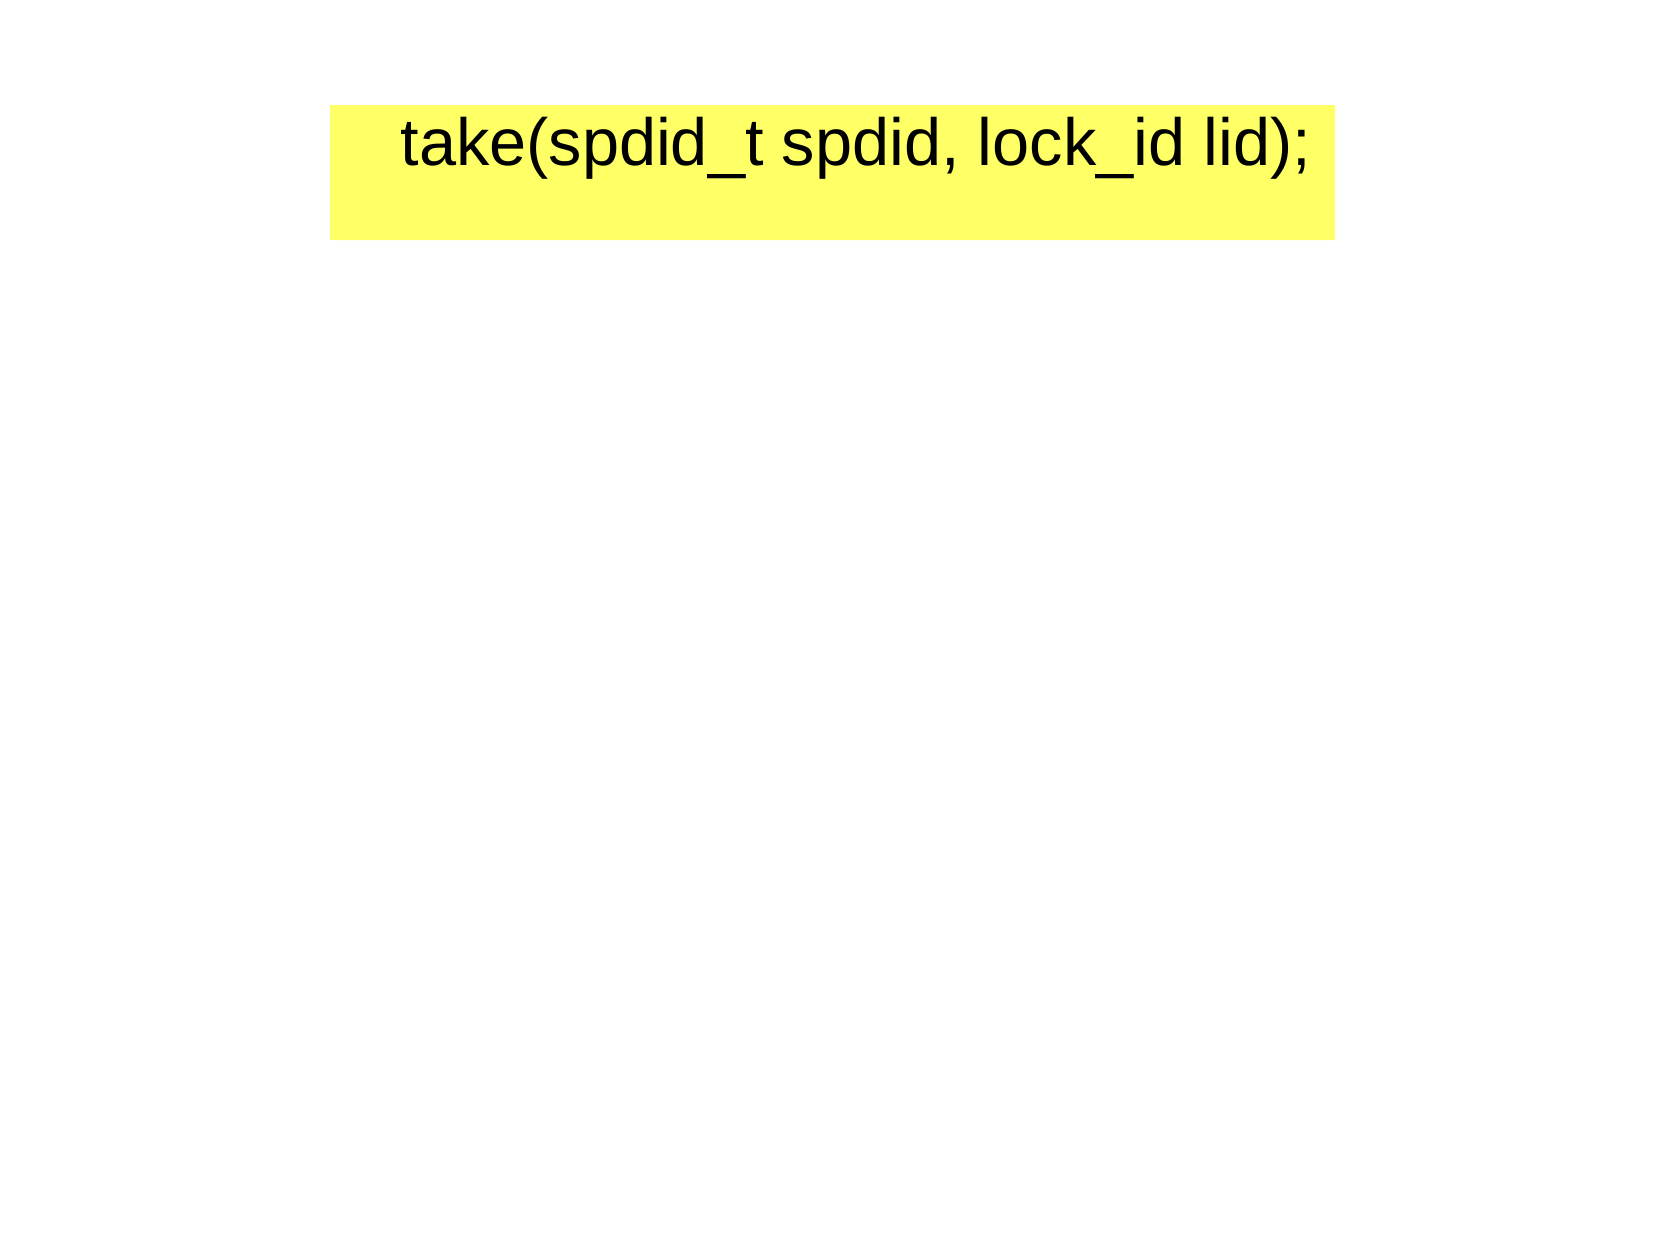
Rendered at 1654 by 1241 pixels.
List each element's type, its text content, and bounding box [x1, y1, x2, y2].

list take(spdid_t spdid, lock_id lid); [330, 105, 1336, 241]
